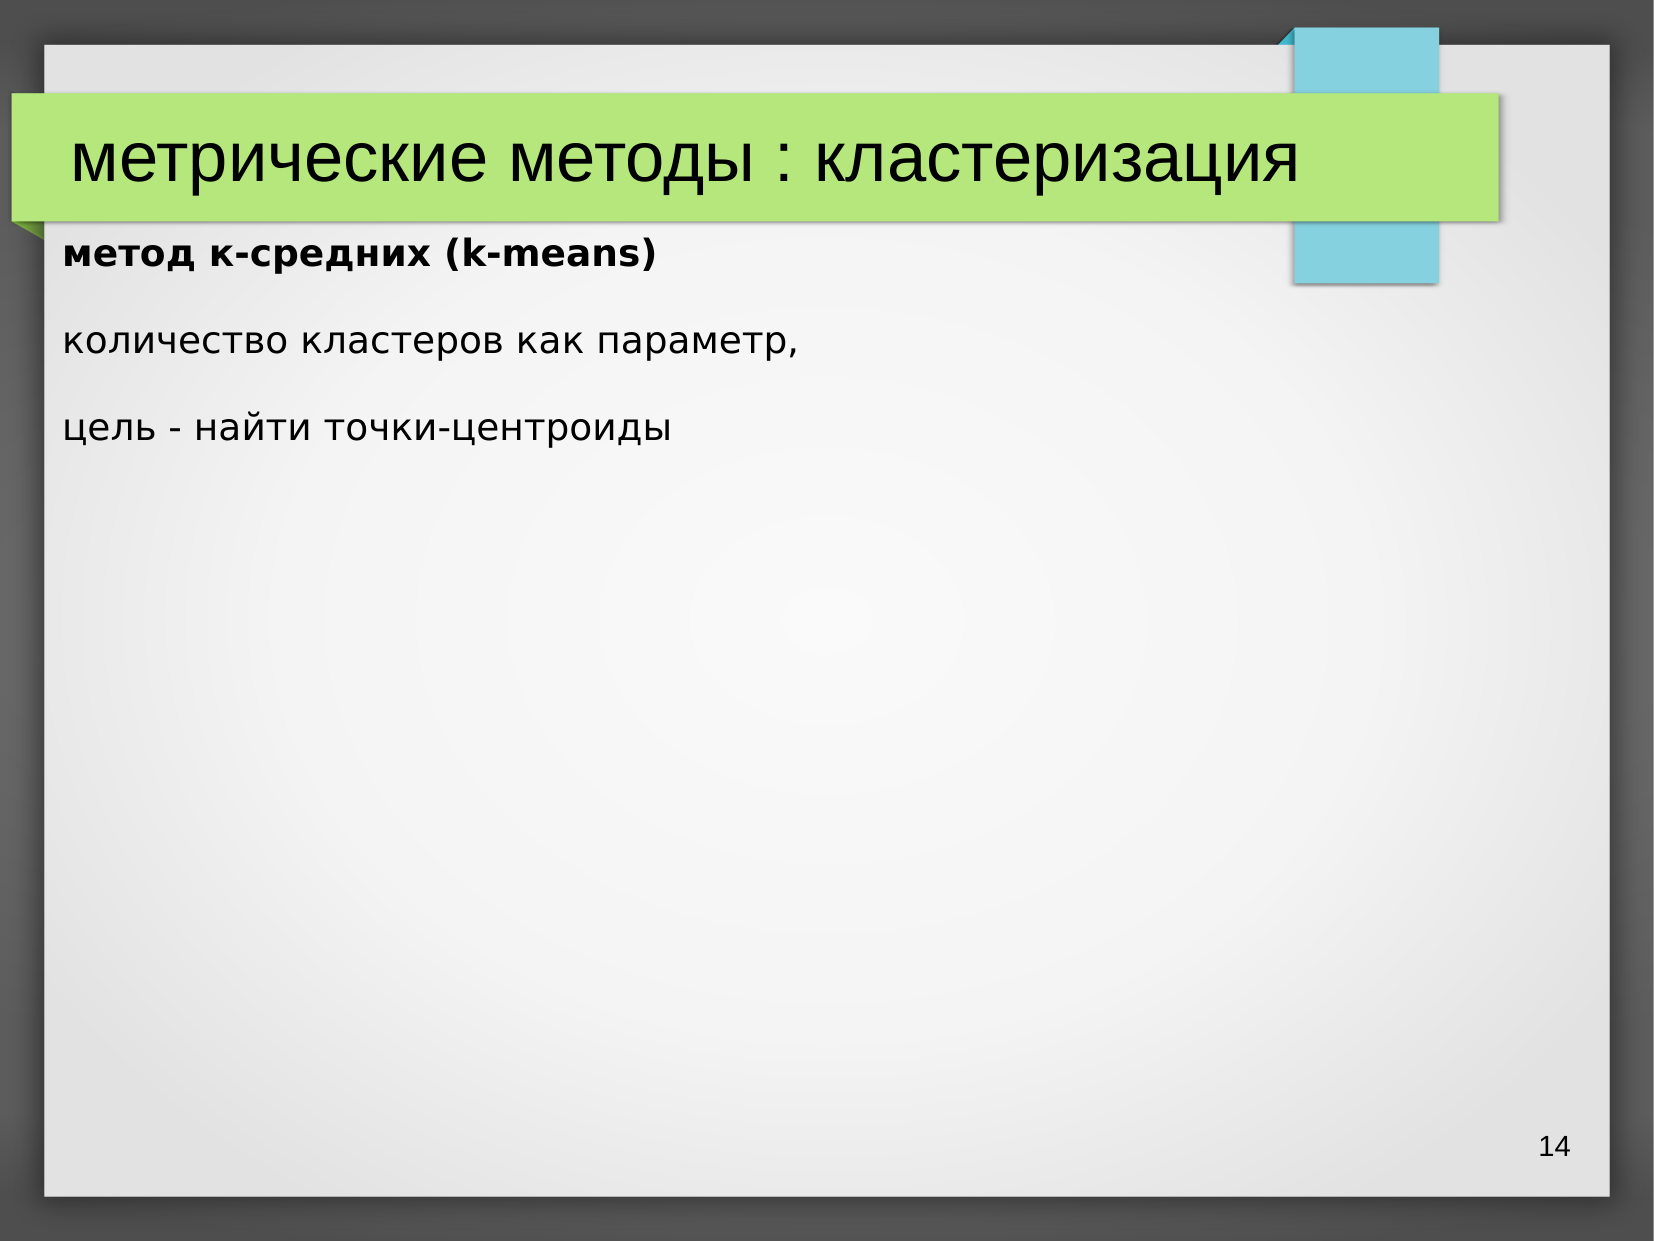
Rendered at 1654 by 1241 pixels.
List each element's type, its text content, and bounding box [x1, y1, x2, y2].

text_box метод к-средних (k-means) количество кластеров как параметр, цель - найти точки-центроиды [47, 224, 827, 467]
picture [0, 0, 1654, 1241]
title метрические методы : кластеризация [70, 117, 1382, 197]
